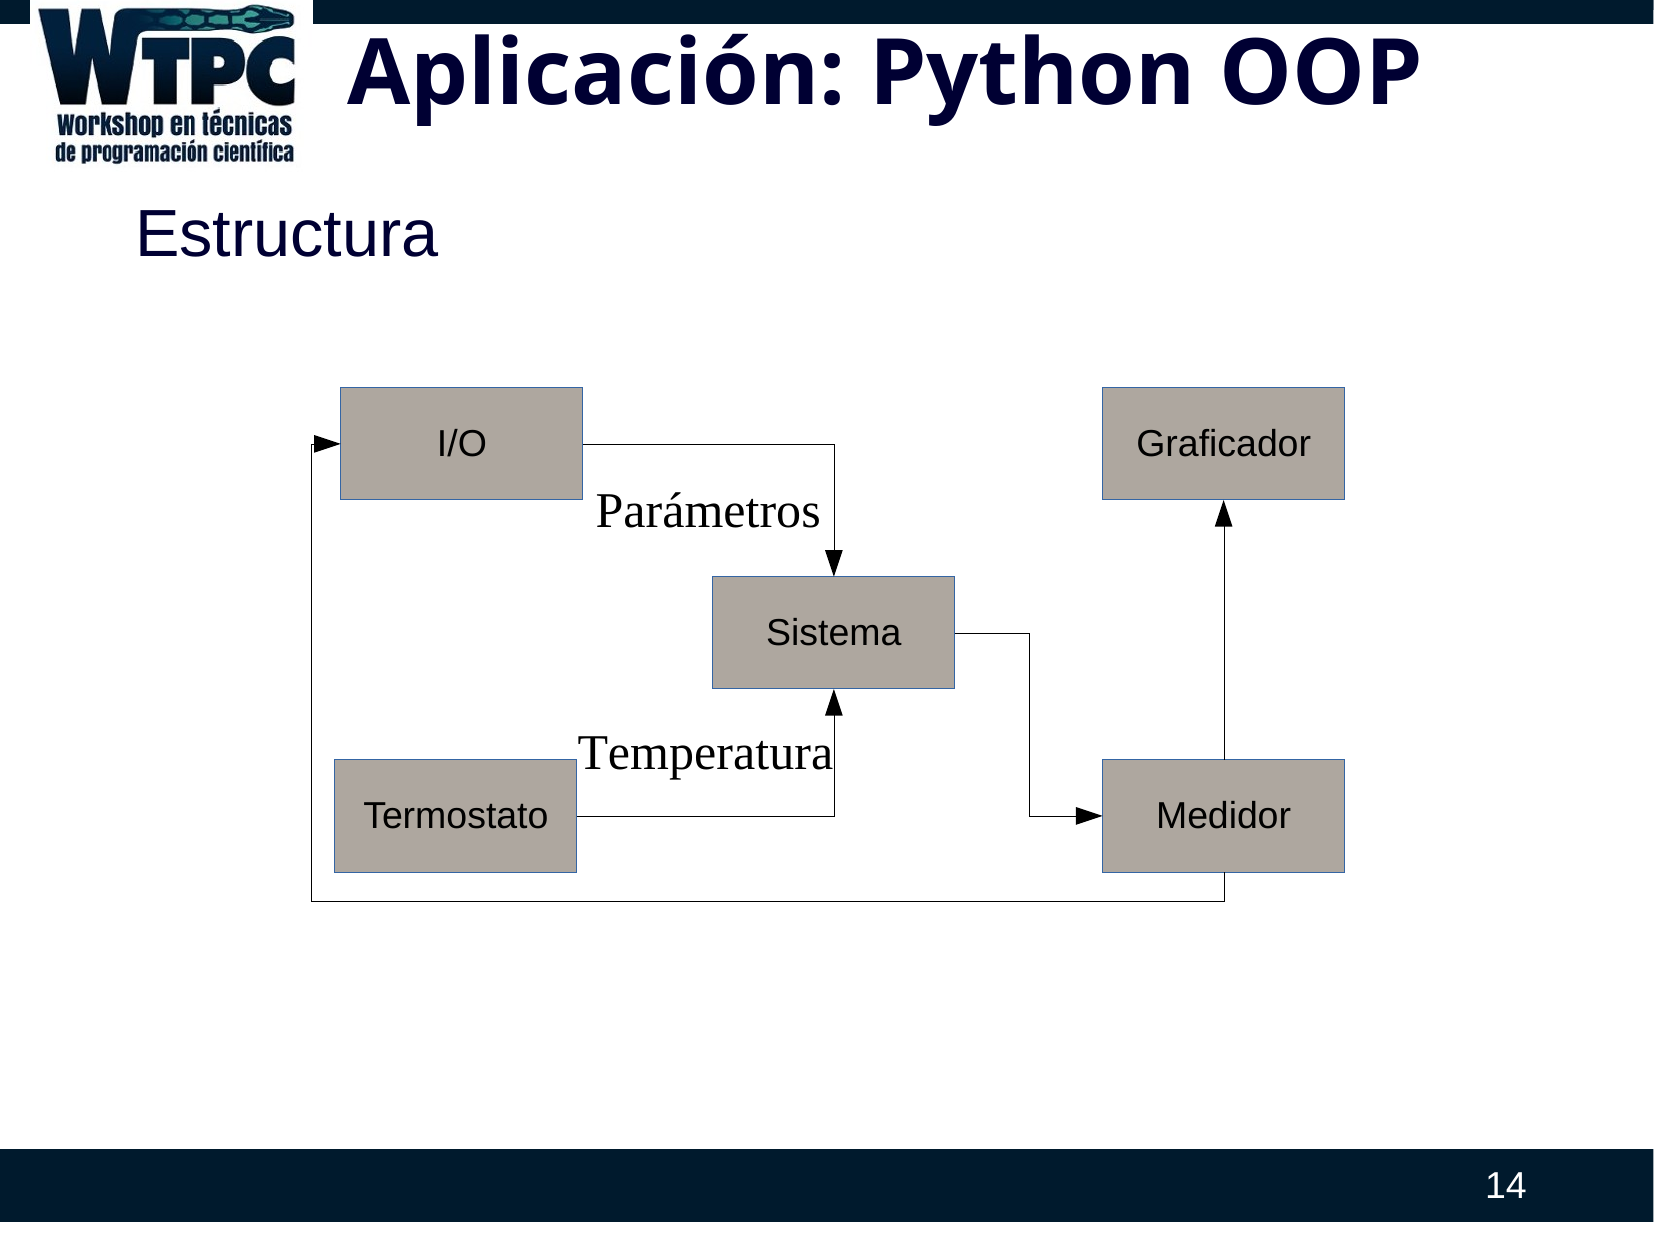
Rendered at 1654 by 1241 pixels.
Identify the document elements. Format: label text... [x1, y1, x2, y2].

list Estructura [39, 195, 1617, 1106]
text_box I/O [340, 387, 583, 500]
title Aplicación: Python OOP [347, 24, 1569, 125]
picture [0, 0, 1654, 175]
text_box <número> [1470, 1156, 1654, 1228]
text_box Graficador [1102, 387, 1345, 500]
text_box Medidor [1102, 759, 1345, 873]
text_box Termostato [334, 759, 577, 873]
picture [0, 1149, 1654, 1223]
text_box Sistema [712, 576, 955, 689]
